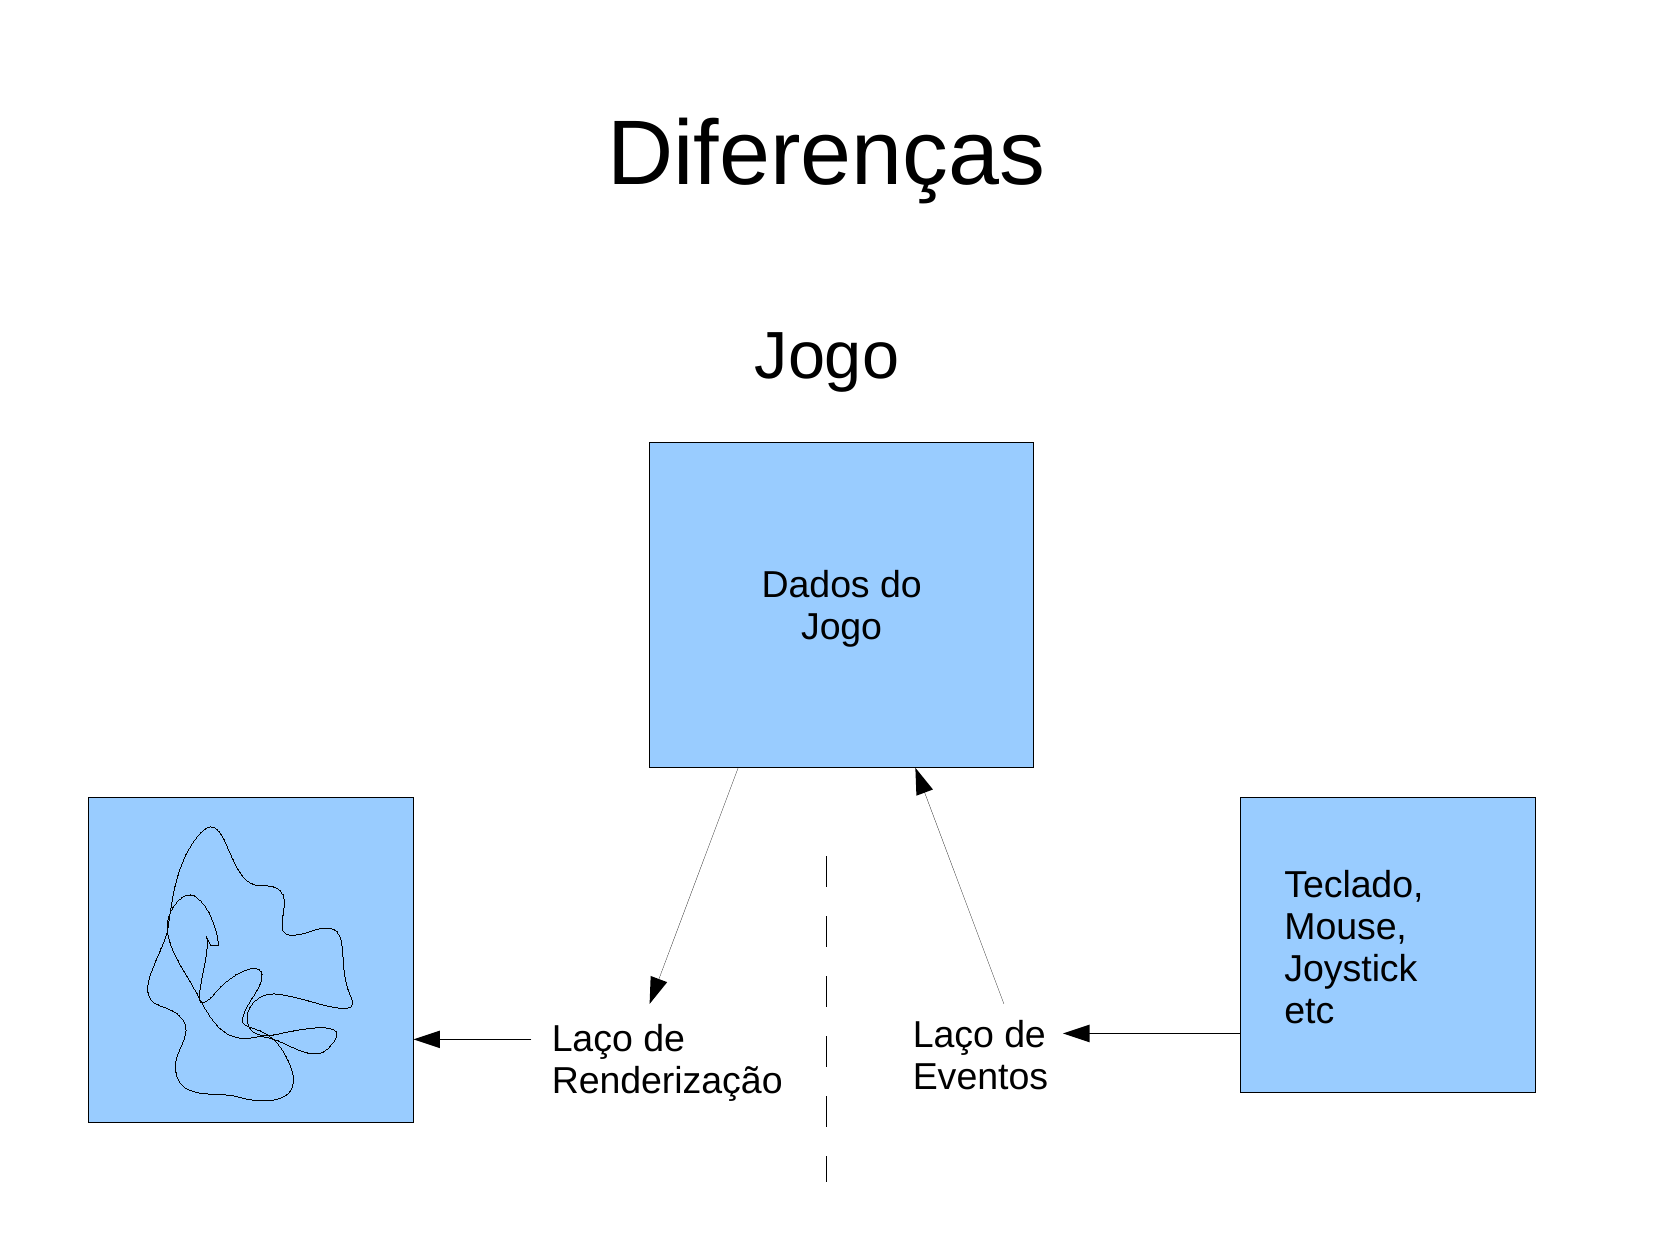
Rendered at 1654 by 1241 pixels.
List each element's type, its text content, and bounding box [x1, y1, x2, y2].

text_box Dados do Jogo [649, 442, 1034, 768]
text_box Laço de Renderização [537, 1009, 798, 1109]
text_box Laço de Eventos [898, 1006, 1063, 1105]
subtitle Jogo [82, 297, 1571, 414]
text_box Teclado, Mouse, Joystick etc [1269, 856, 1444, 1040]
text_box [1240, 797, 1536, 1093]
text_box [88, 797, 414, 1123]
title Diferenças [82, 56, 1571, 250]
